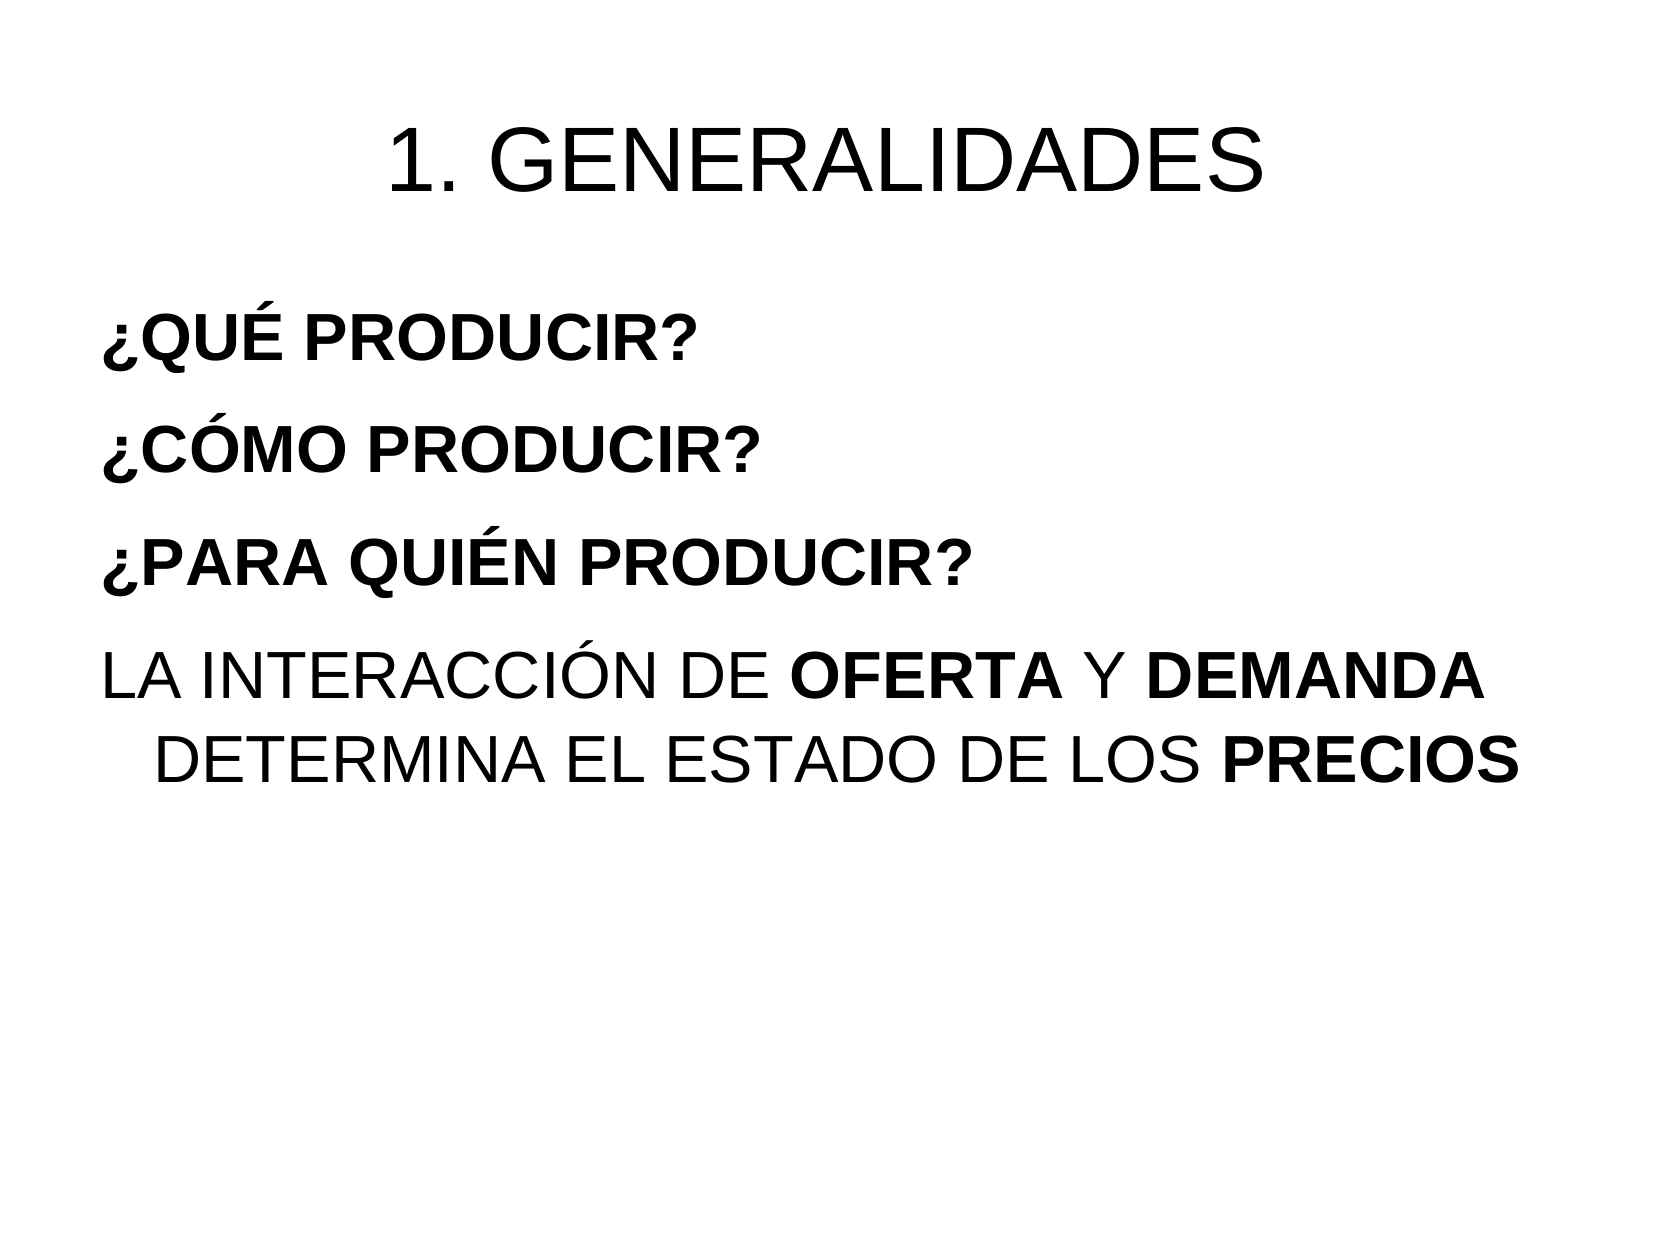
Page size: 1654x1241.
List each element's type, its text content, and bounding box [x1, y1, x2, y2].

list ¿QUÉ PRODUCIR? ¿CÓMO PRODUCIR? ¿PARA QUIÉN PRODUCIR? LA INTERACCIÓN DE OFERTA Y DEMANDA DETERMINA EL ESTADO DE LOS PRECIOS [82, 290, 1571, 1109]
title 1. GENERALIDADES [82, 56, 1571, 249]
